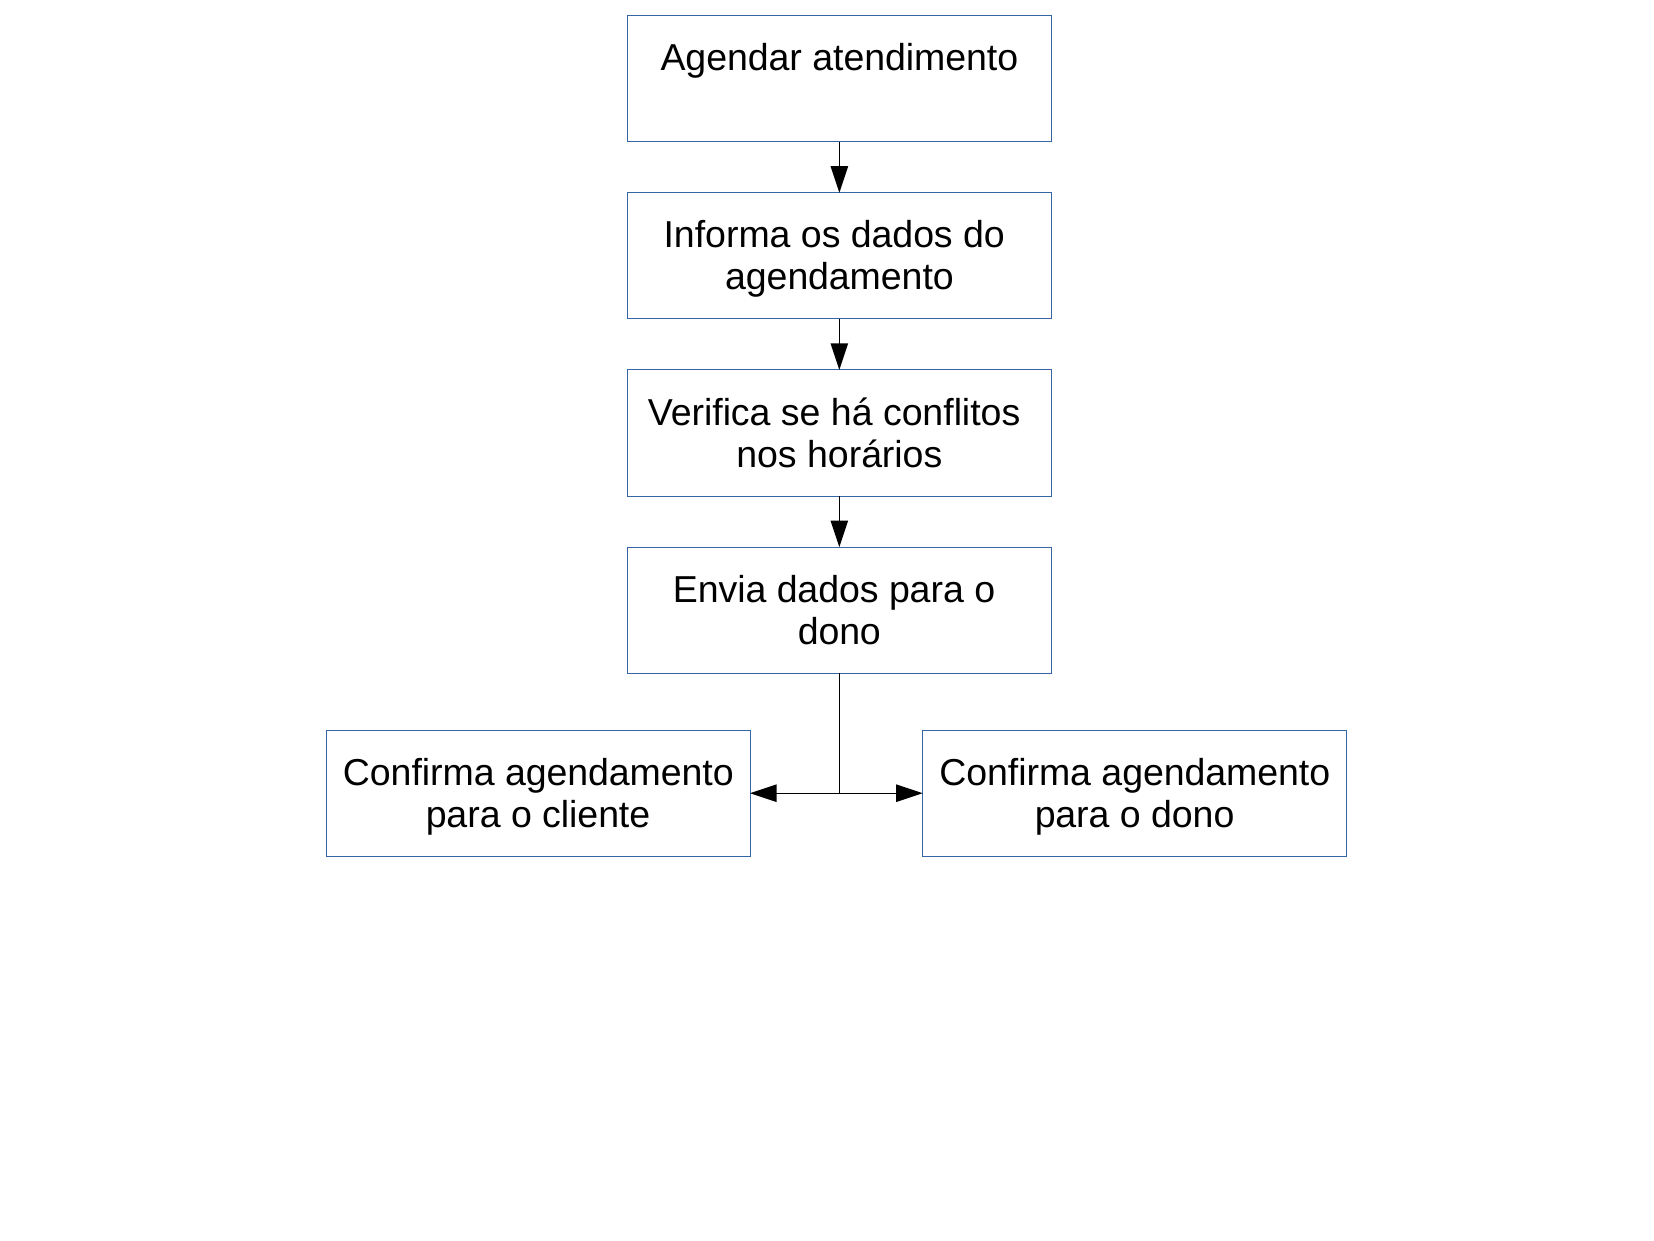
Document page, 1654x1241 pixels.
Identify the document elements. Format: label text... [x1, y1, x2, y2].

text_box Verifica se há conflitos nos horários [627, 369, 1052, 497]
text_box Informa os dados do agendamento [627, 192, 1052, 319]
text_box Agendar atendimento [627, 15, 1052, 142]
text_box Envia dados para o dono [627, 547, 1052, 674]
text_box Confirma agendamento para o cliente [326, 730, 751, 857]
text_box Confirma agendamento para o dono [922, 730, 1347, 857]
